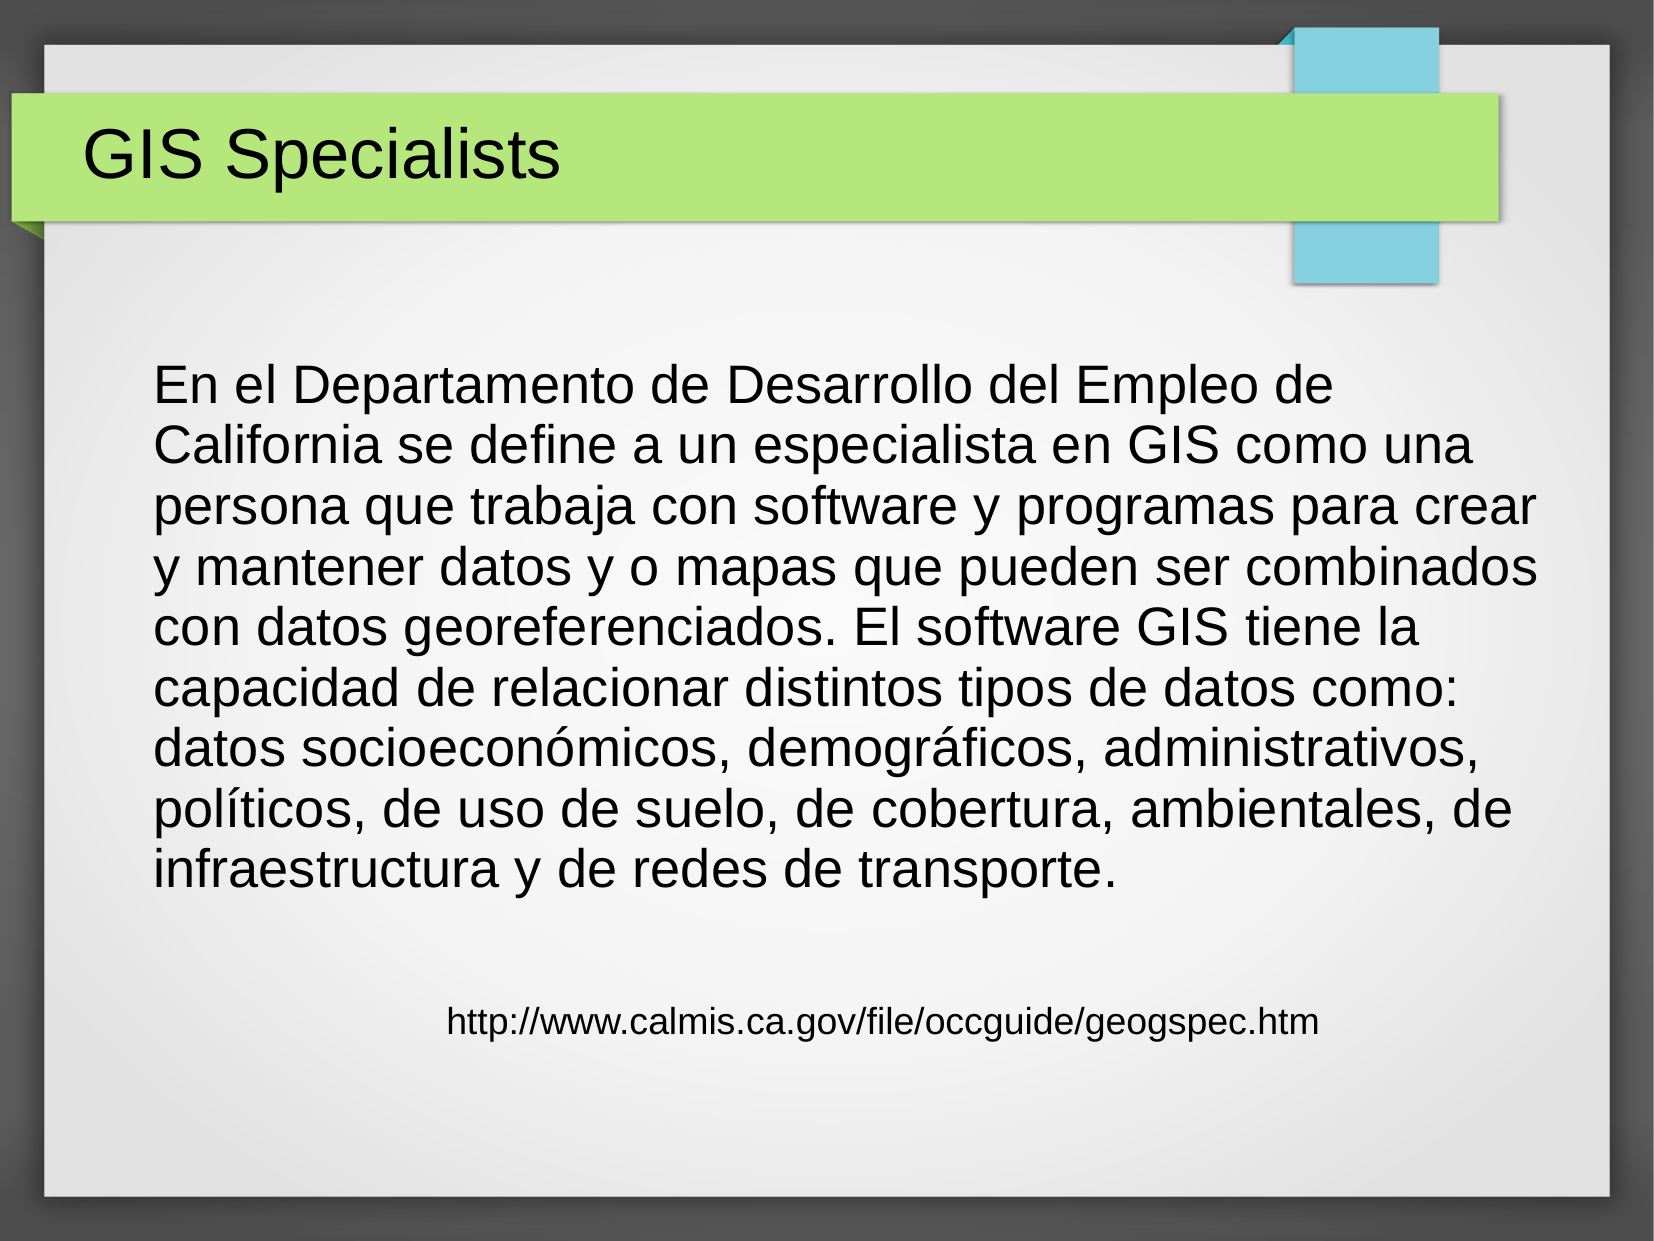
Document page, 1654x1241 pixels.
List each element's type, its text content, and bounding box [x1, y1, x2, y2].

list En el Departamento de Desarrollo del Empleo de California se define a un especialista en GIS como una persona que trabaja con software y programas para crear y mantener datos y o mapas que pueden ser combinados con datos georeferenciados. El software GIS tiene la capacidad de relacionar distintos tipos de datos como: datos socioeconómicos, demográficos, administrativos, políticos, de uso de suelo, de cobertura, ambientales, de infraestructura y de redes de transporte. [82, 354, 1571, 945]
text_box http://www.calmis.ca.gov/file/occguide/geogspec.htm [431, 993, 1336, 1051]
picture [0, 0, 1654, 1241]
title GIS Specialists [82, 94, 1264, 213]
